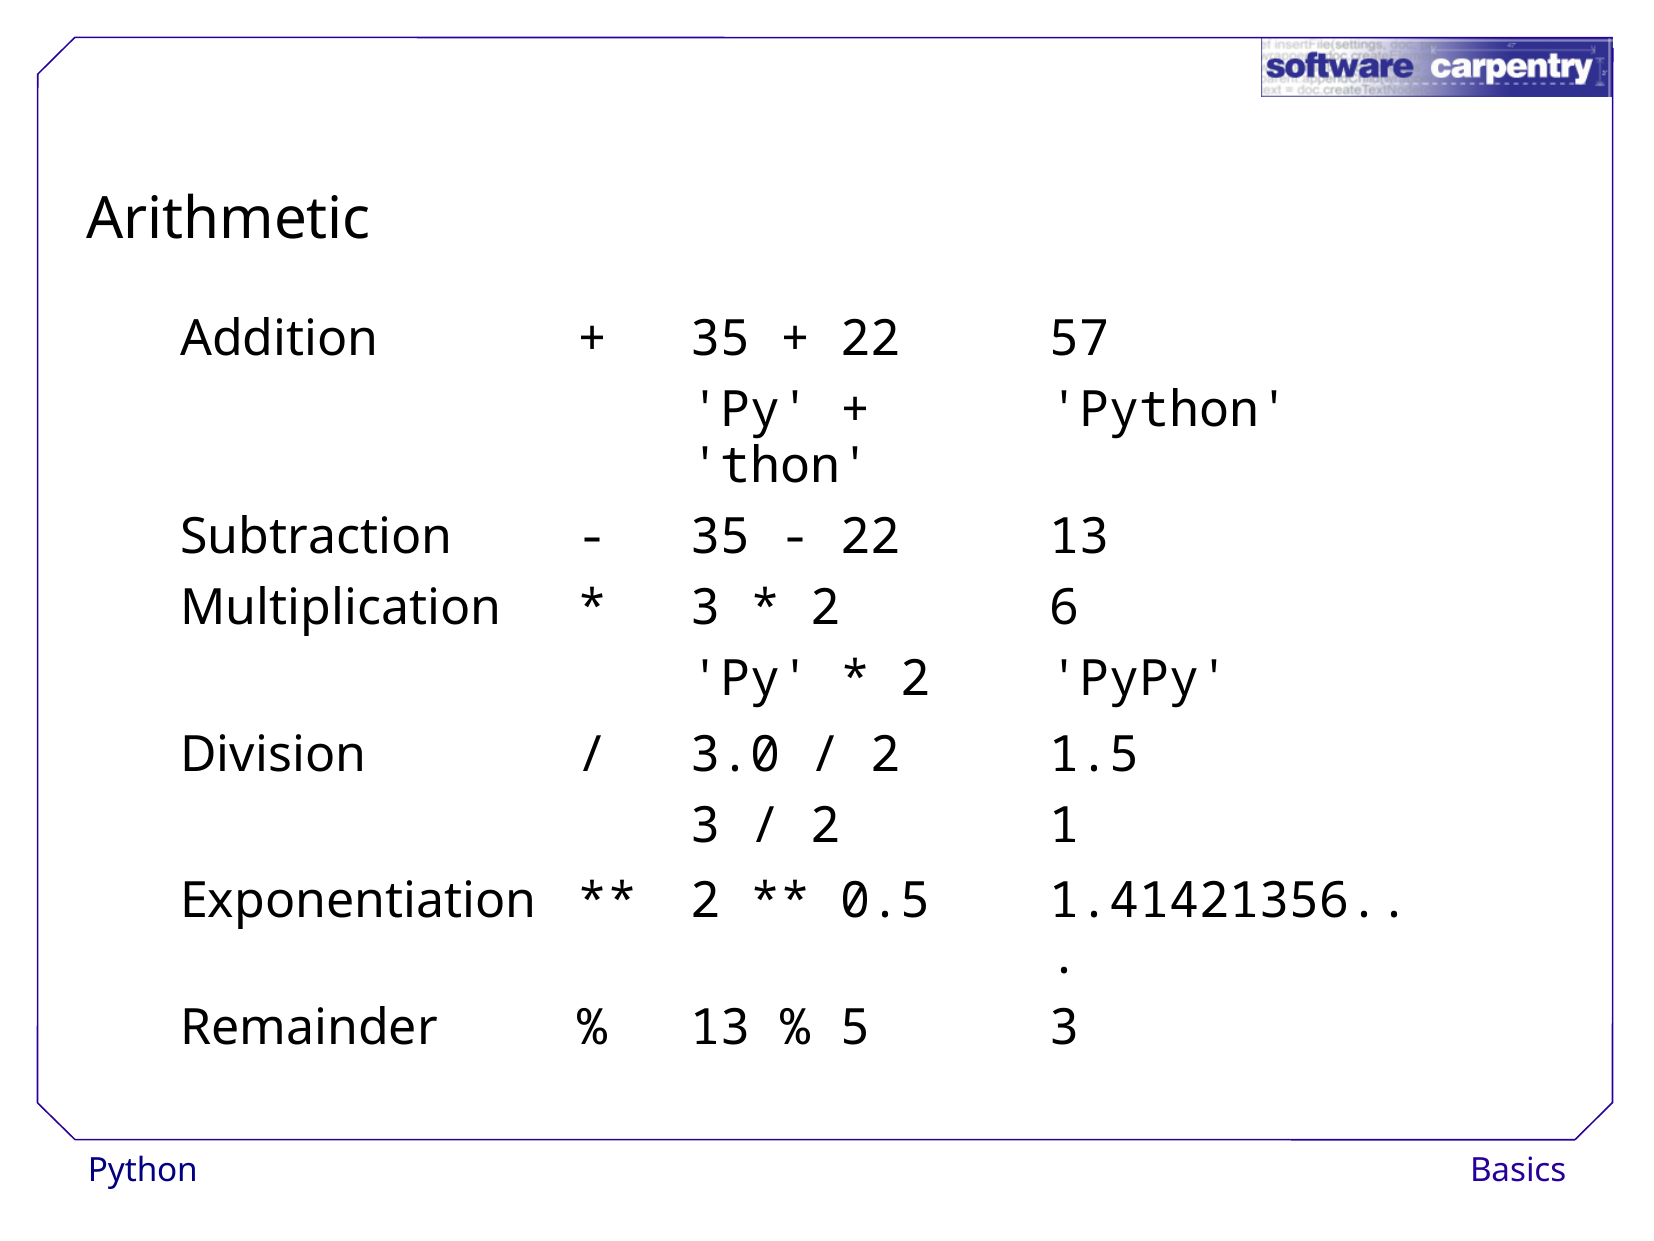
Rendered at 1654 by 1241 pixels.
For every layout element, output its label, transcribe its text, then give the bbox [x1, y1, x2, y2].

table_cell 35 - 22 [676, 501, 1035, 572]
table_cell Exponentiation [165, 865, 562, 992]
table_cell 1.41421356... [1035, 865, 1441, 992]
table_cell 'PyPy' [1035, 643, 1441, 719]
table_cell Remainder [165, 992, 562, 1063]
table_cell 13 [1035, 501, 1441, 572]
table_cell ** [562, 865, 676, 992]
table_cell [165, 374, 562, 501]
table_cell % [562, 992, 676, 1063]
table_header + [562, 303, 676, 374]
table_cell [562, 374, 676, 501]
table_cell 3 [1035, 992, 1441, 1063]
table_cell * [562, 572, 676, 643]
table_cell [562, 643, 676, 719]
table_cell [562, 790, 676, 865]
table_cell - [562, 501, 676, 572]
table_cell 1.5 [1035, 719, 1441, 790]
table_cell 1 [1035, 790, 1441, 865]
table_cell 3 * 2 [676, 572, 1035, 643]
table_cell 'Python' [1035, 374, 1441, 501]
table_cell 'Py' * 2 [676, 643, 1035, 719]
table_cell Multiplication [165, 572, 562, 643]
table_cell Division [165, 719, 562, 790]
text_box Arithmetic [71, 138, 536, 259]
table_cell Subtraction [165, 501, 562, 572]
table_cell 3 / 2 [676, 790, 1035, 865]
picture [1261, 39, 1613, 97]
table_cell 13 % 5 [676, 992, 1035, 1063]
table_cell 6 [1035, 572, 1441, 643]
table_cell 2 ** 0.5 [676, 865, 1035, 992]
table_cell / [562, 719, 676, 790]
table_header 35 + 22 [676, 303, 1035, 374]
table_cell [165, 643, 562, 719]
table_cell [165, 790, 562, 865]
table_header 57 [1035, 303, 1441, 374]
table_header Addition [165, 303, 562, 374]
table_cell 'Py' + 'thon' [676, 374, 1035, 501]
table_cell 3.0 / 2 [676, 719, 1035, 790]
